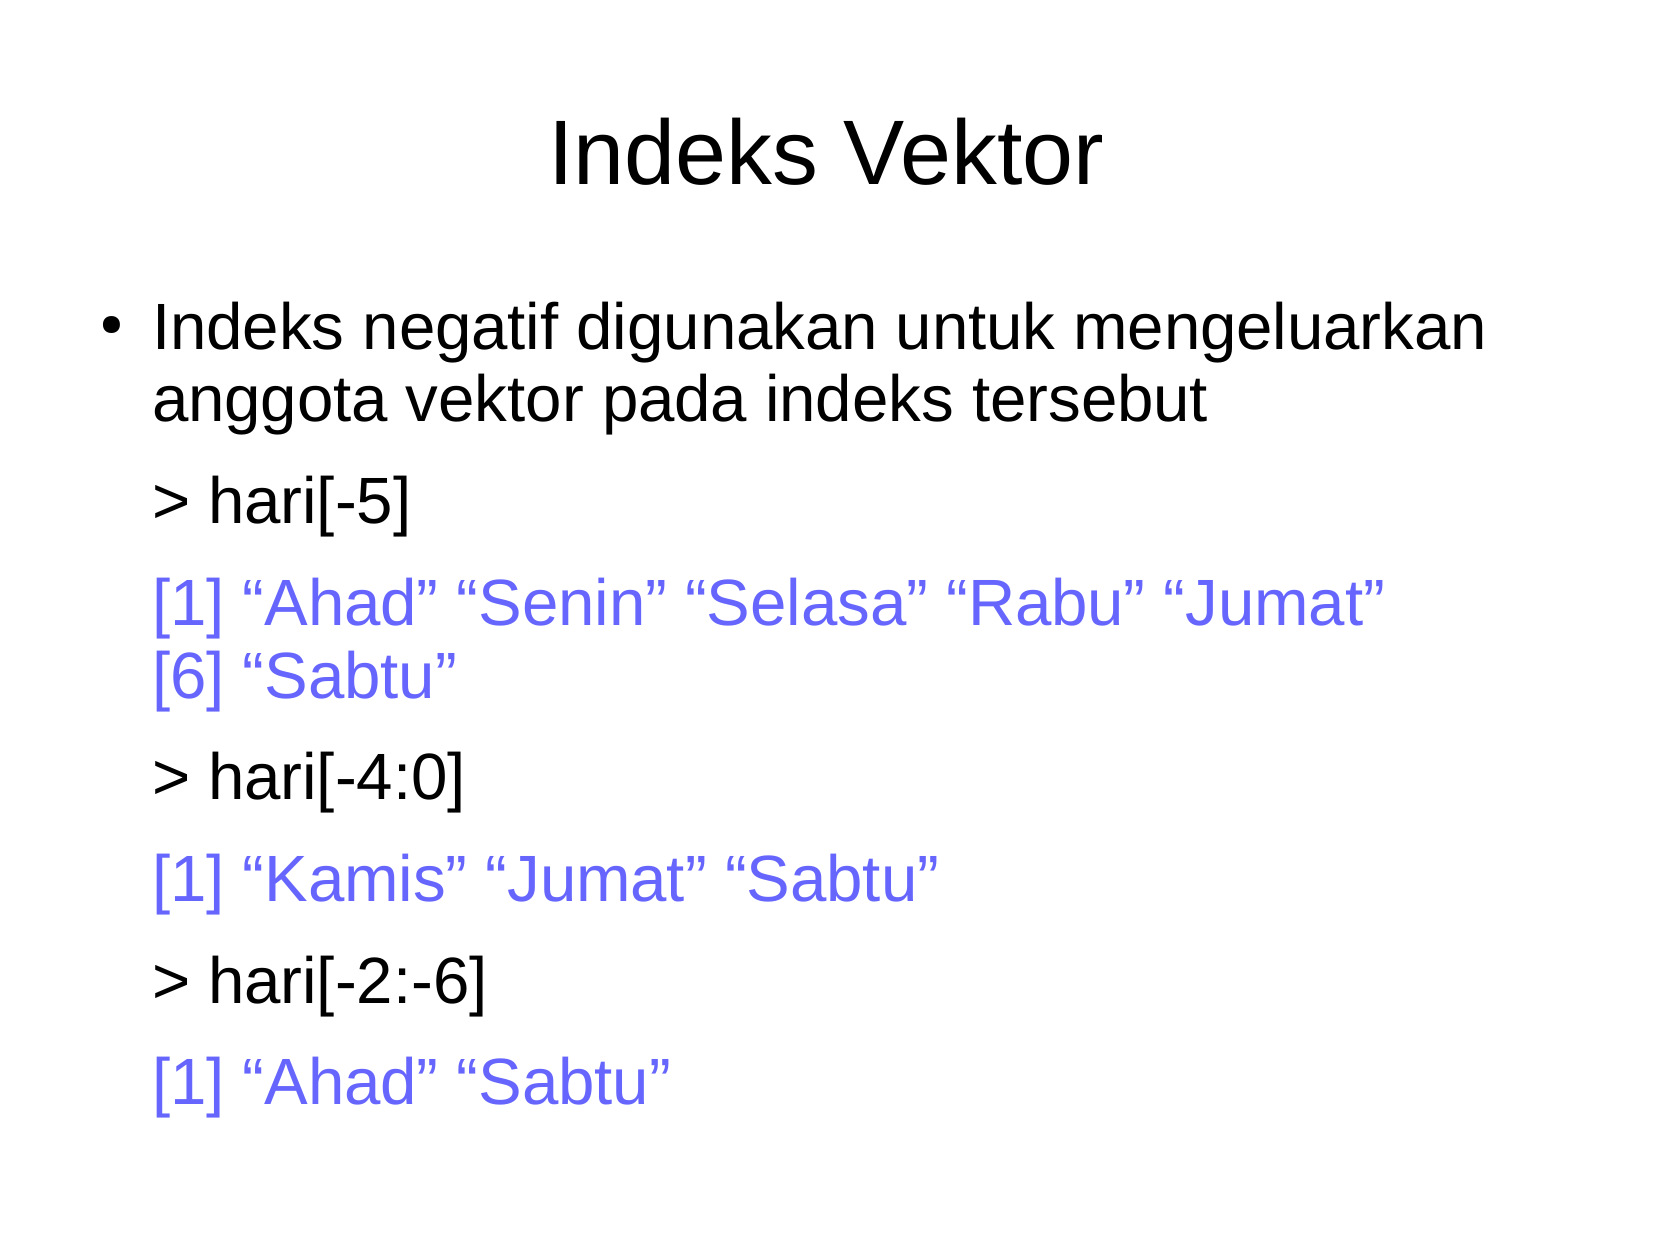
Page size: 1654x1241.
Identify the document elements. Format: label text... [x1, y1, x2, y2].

list Indeks negatif digunakan untuk mengeluarkan anggota vektor pada indeks tersebut > hari[-5] [1] “Ahad” “Senin” “Selasa” “Rabu” “Jumat” [6] “Sabtu” > hari[-4:0] [1] “Kamis” “Jumat” “Sabtu” > hari[-2:-6] [1] “Ahad” “Sabtu” [82, 290, 1571, 1126]
title Indeks Vektor [82, 49, 1571, 257]
